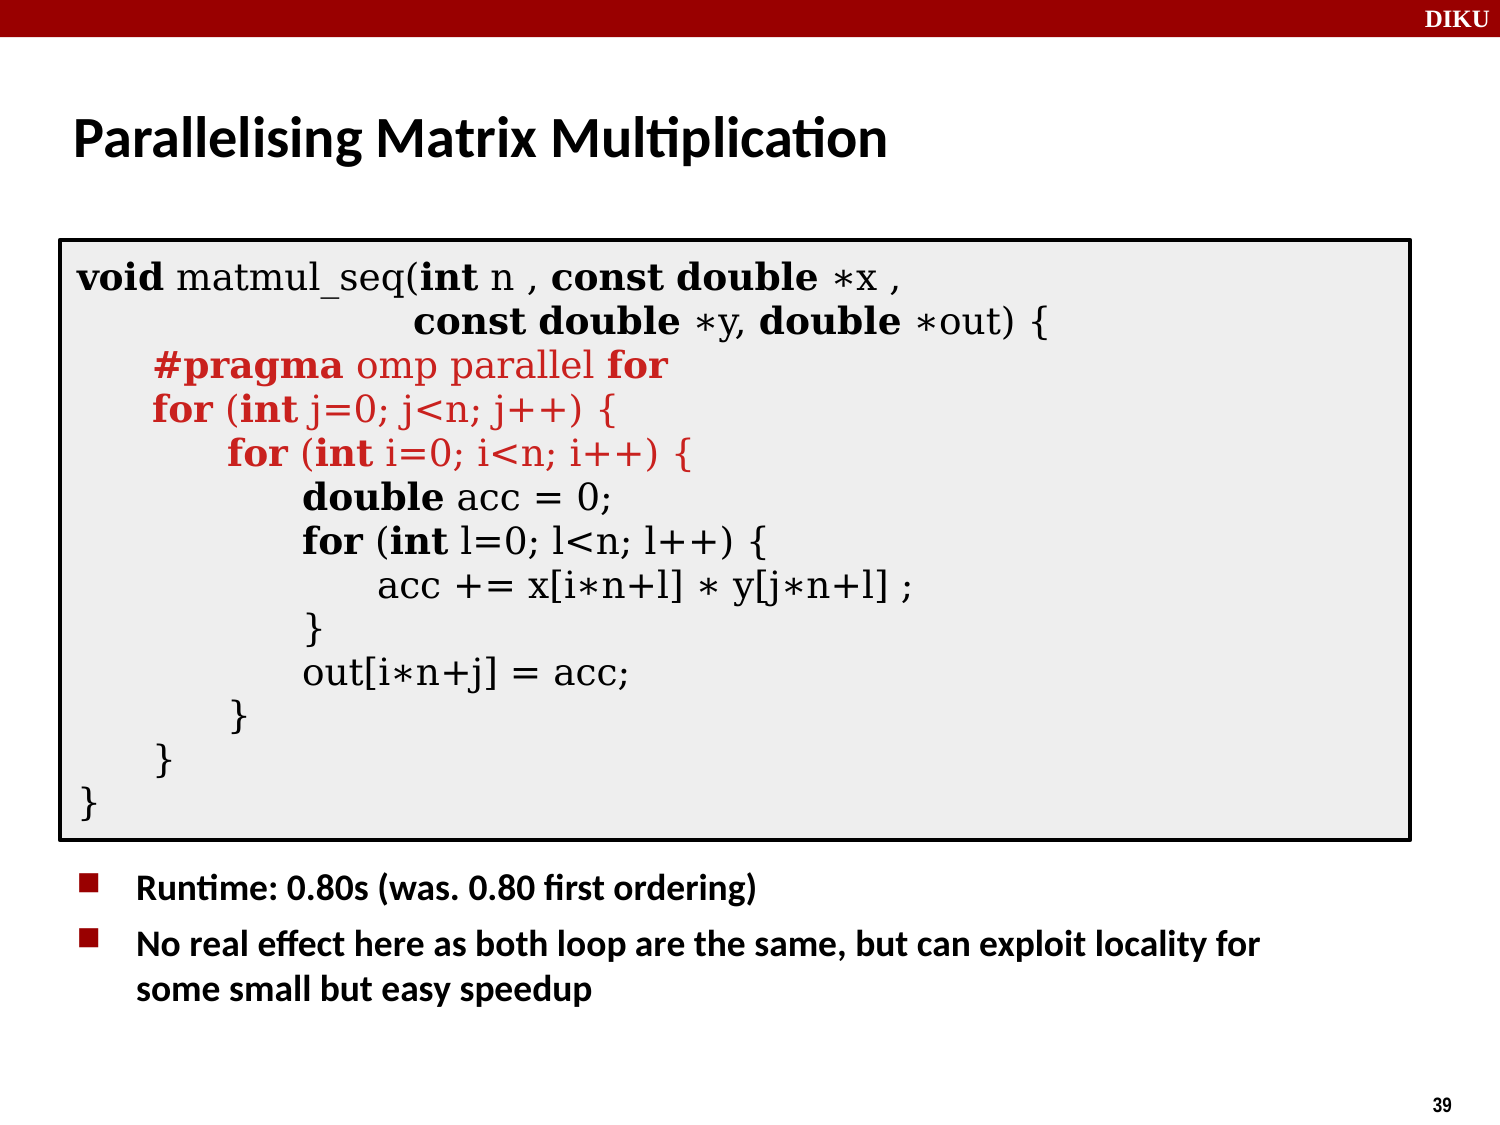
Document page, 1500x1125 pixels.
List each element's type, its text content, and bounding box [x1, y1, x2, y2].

text_box Parallelising Matrix Multiplication [58, 71, 1304, 197]
text_box Runtime: 0.80s (was. 0.80 first ordering) No real effect here as both loop are the same, but can exploit locality for some small but easy speedup [65, 855, 1361, 1006]
text_box void matmul_seq(int n , const double ∗x , const double ∗y, double ∗out) { #pragma omp parallel for for (int j=0; j<n; j++) { for (int i=0; i<n; i++) { double acc = 0; for (int l=0; l<n; l++) { acc += x[i∗n+l] ∗ y[j∗n+l] ; } out[i∗n+j] = acc; } } } [60, 239, 1411, 841]
